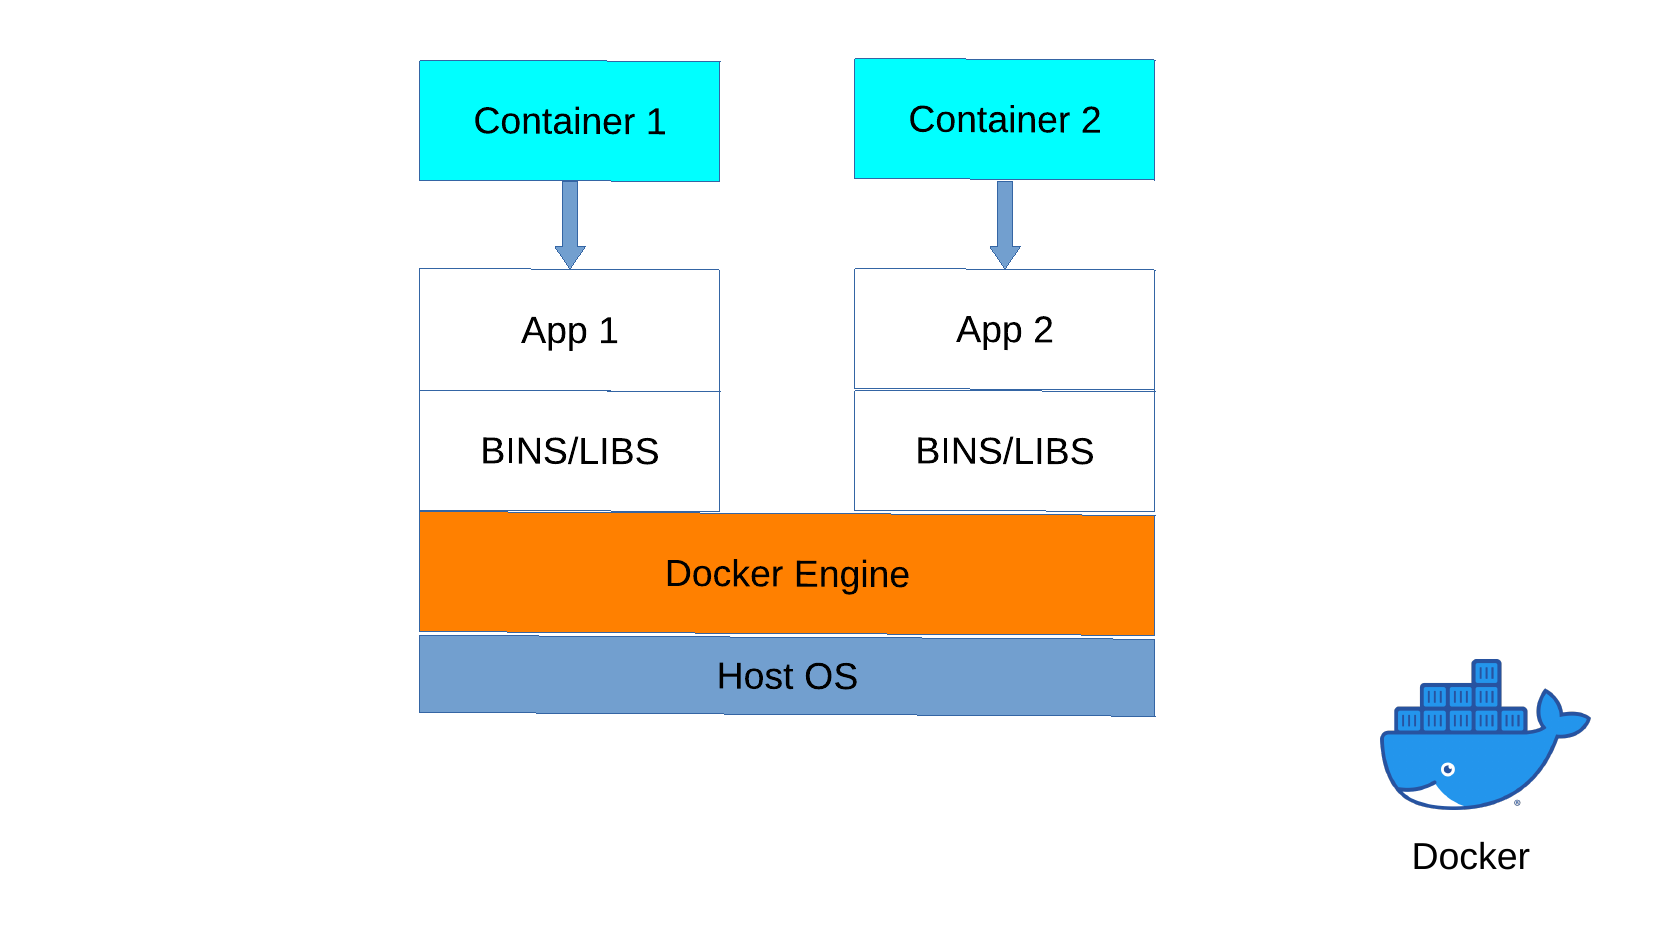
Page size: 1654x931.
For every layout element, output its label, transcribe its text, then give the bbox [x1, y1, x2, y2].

text_box BINS/LIBS [854, 390, 1156, 512]
text_box Docker Engine [419, 511, 1156, 636]
text_box [555, 181, 586, 269]
text_box Container 2 [854, 58, 1156, 181]
text_box App 1 [419, 268, 721, 392]
text_box BINS/LIBS [419, 391, 720, 512]
text_box Container 1 [419, 60, 721, 182]
text_box Docker [1396, 828, 1546, 886]
text_box App 2 [854, 268, 1156, 391]
text_box [990, 181, 1021, 269]
text_box Host OS [419, 635, 1156, 717]
picture [1380, 659, 1591, 811]
